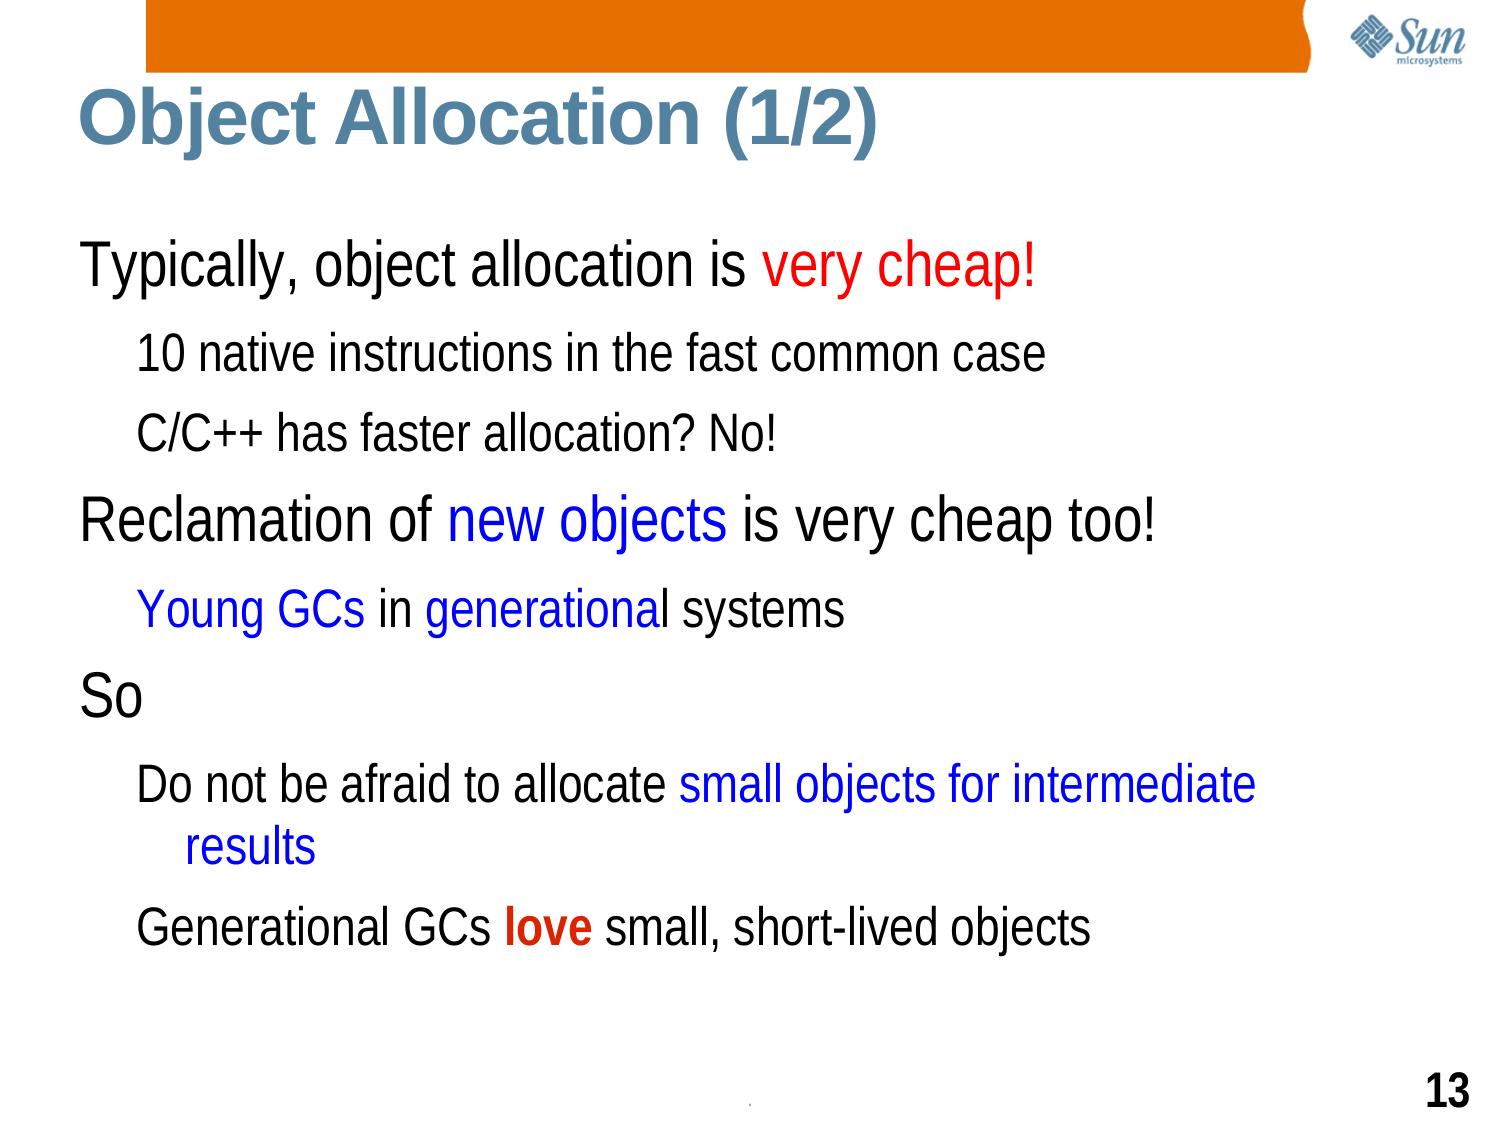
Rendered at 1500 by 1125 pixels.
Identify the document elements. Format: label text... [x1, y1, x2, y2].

title Object Allocation (1/2) [77, 80, 1440, 185]
picture [146, 0, 1500, 75]
list Typically, object allocation is very cheap! 10 native instructions in the fast common case C/C++ has faster allocation? No! Reclamation of new objects is very cheap too! Young GCs in generational systems So Do not be afraid to allocate small objects for intermediate results Generational GCs love small, short-lived objects [59, 225, 1397, 985]
